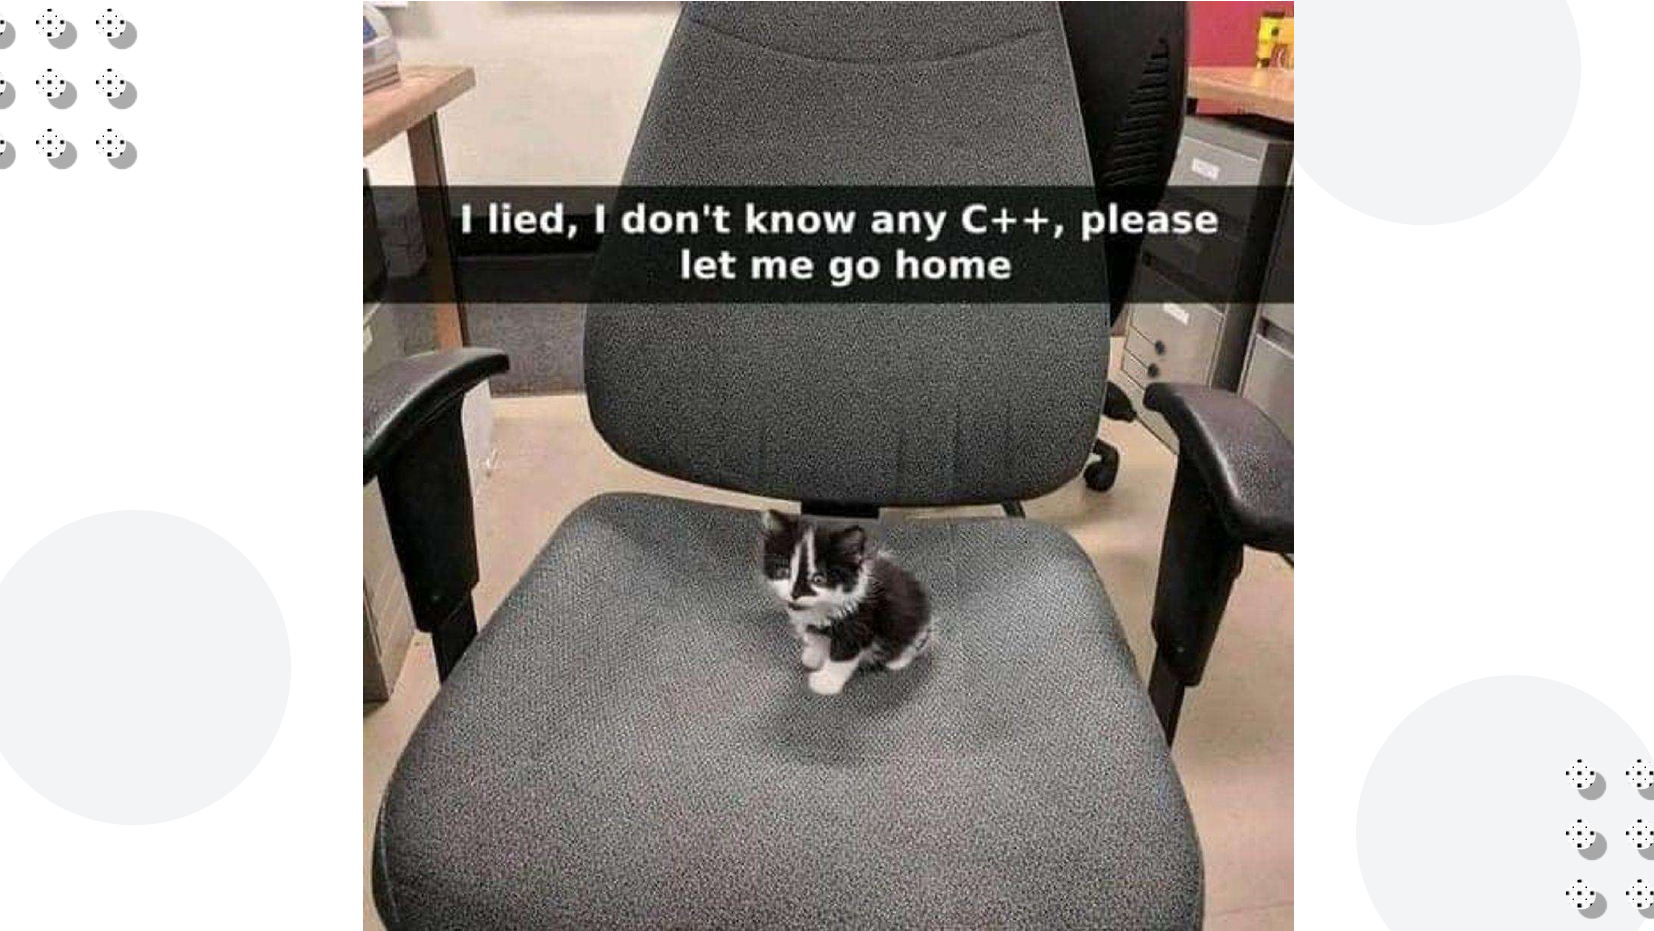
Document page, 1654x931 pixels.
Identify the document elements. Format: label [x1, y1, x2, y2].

picture [35, 8, 66, 39]
picture [1625, 759, 1654, 790]
picture [0, 131, 7, 156]
picture [0, 71, 6, 96]
picture [95, 128, 127, 159]
picture [1565, 819, 1596, 850]
picture [35, 68, 66, 99]
picture [35, 128, 67, 159]
picture [95, 68, 126, 99]
picture [1625, 819, 1654, 850]
picture [0, 11, 6, 36]
picture [95, 8, 126, 39]
picture [1565, 759, 1596, 790]
picture [1565, 879, 1596, 910]
picture [1625, 879, 1654, 910]
picture [363, 1, 1294, 931]
